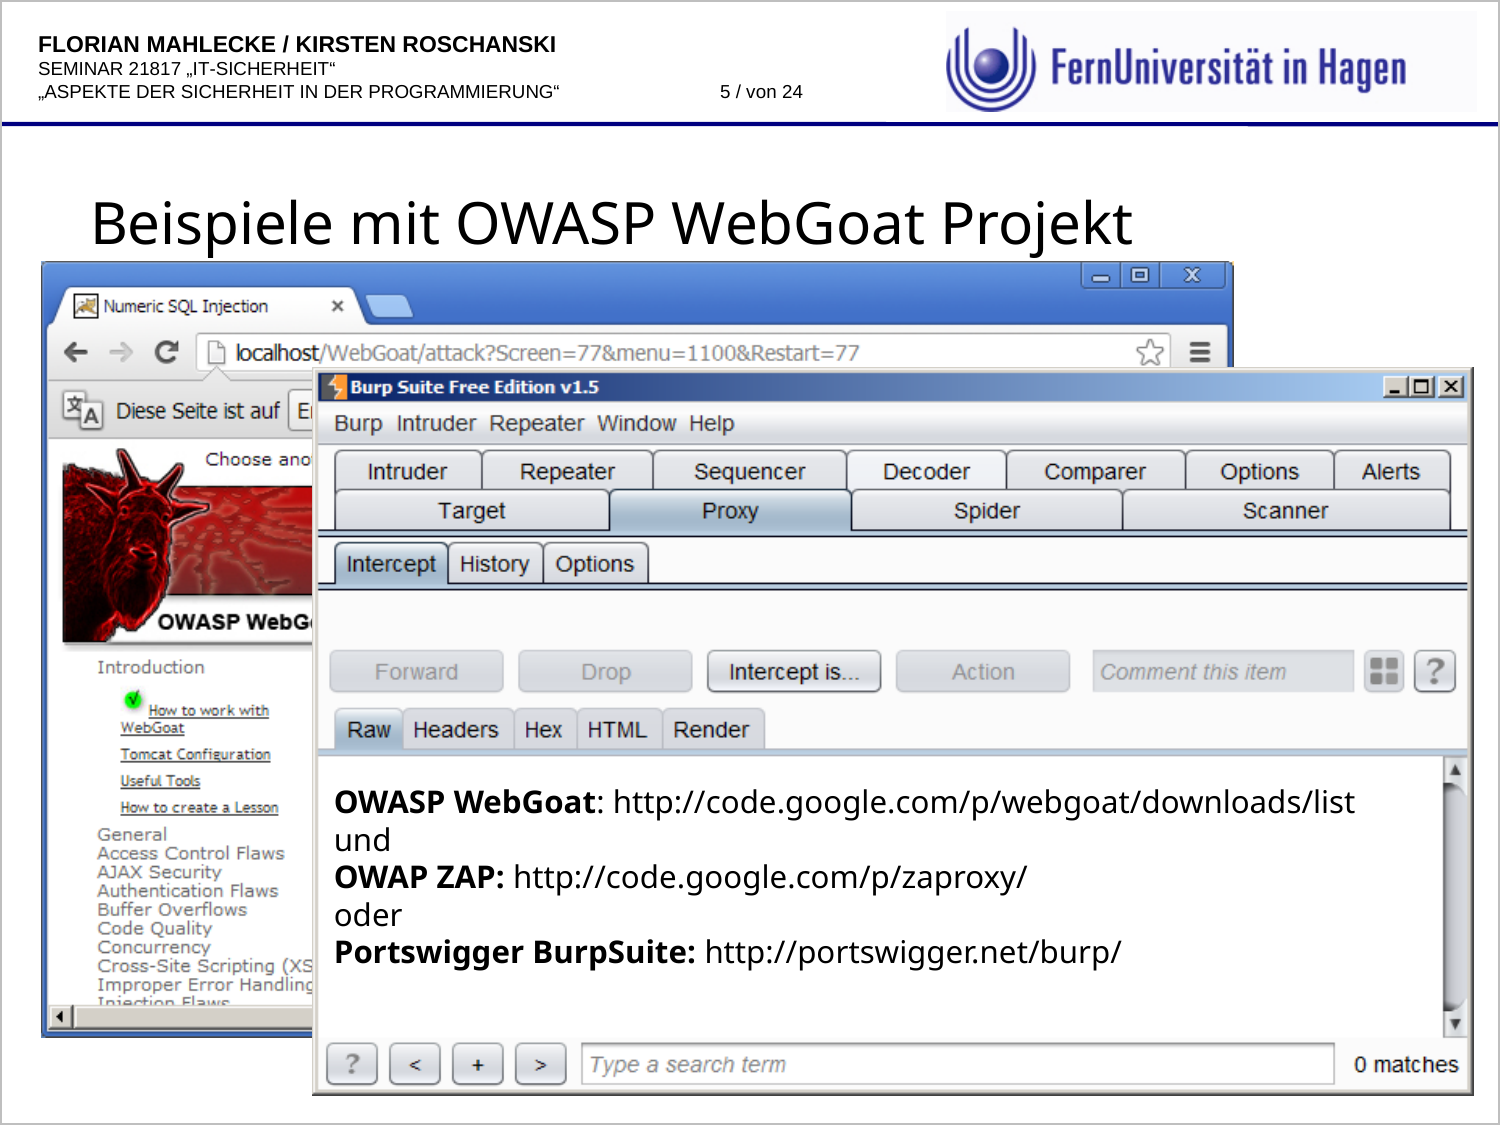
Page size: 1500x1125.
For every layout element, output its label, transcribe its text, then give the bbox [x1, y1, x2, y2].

picture [41, 261, 1474, 1096]
text_box OWASP WebGoat: http://code.google.com/p/webgoat/downloads/list und OWAP ZAP: http://code.google.com/p/zaproxy/ oder Portswigger BurpSuite: http://portswigger.net/burp/ [318, 775, 1334, 1053]
picture [946, 11, 1477, 112]
title Beispiele mit OWASP WebGoat Projekt [75, 127, 1425, 316]
